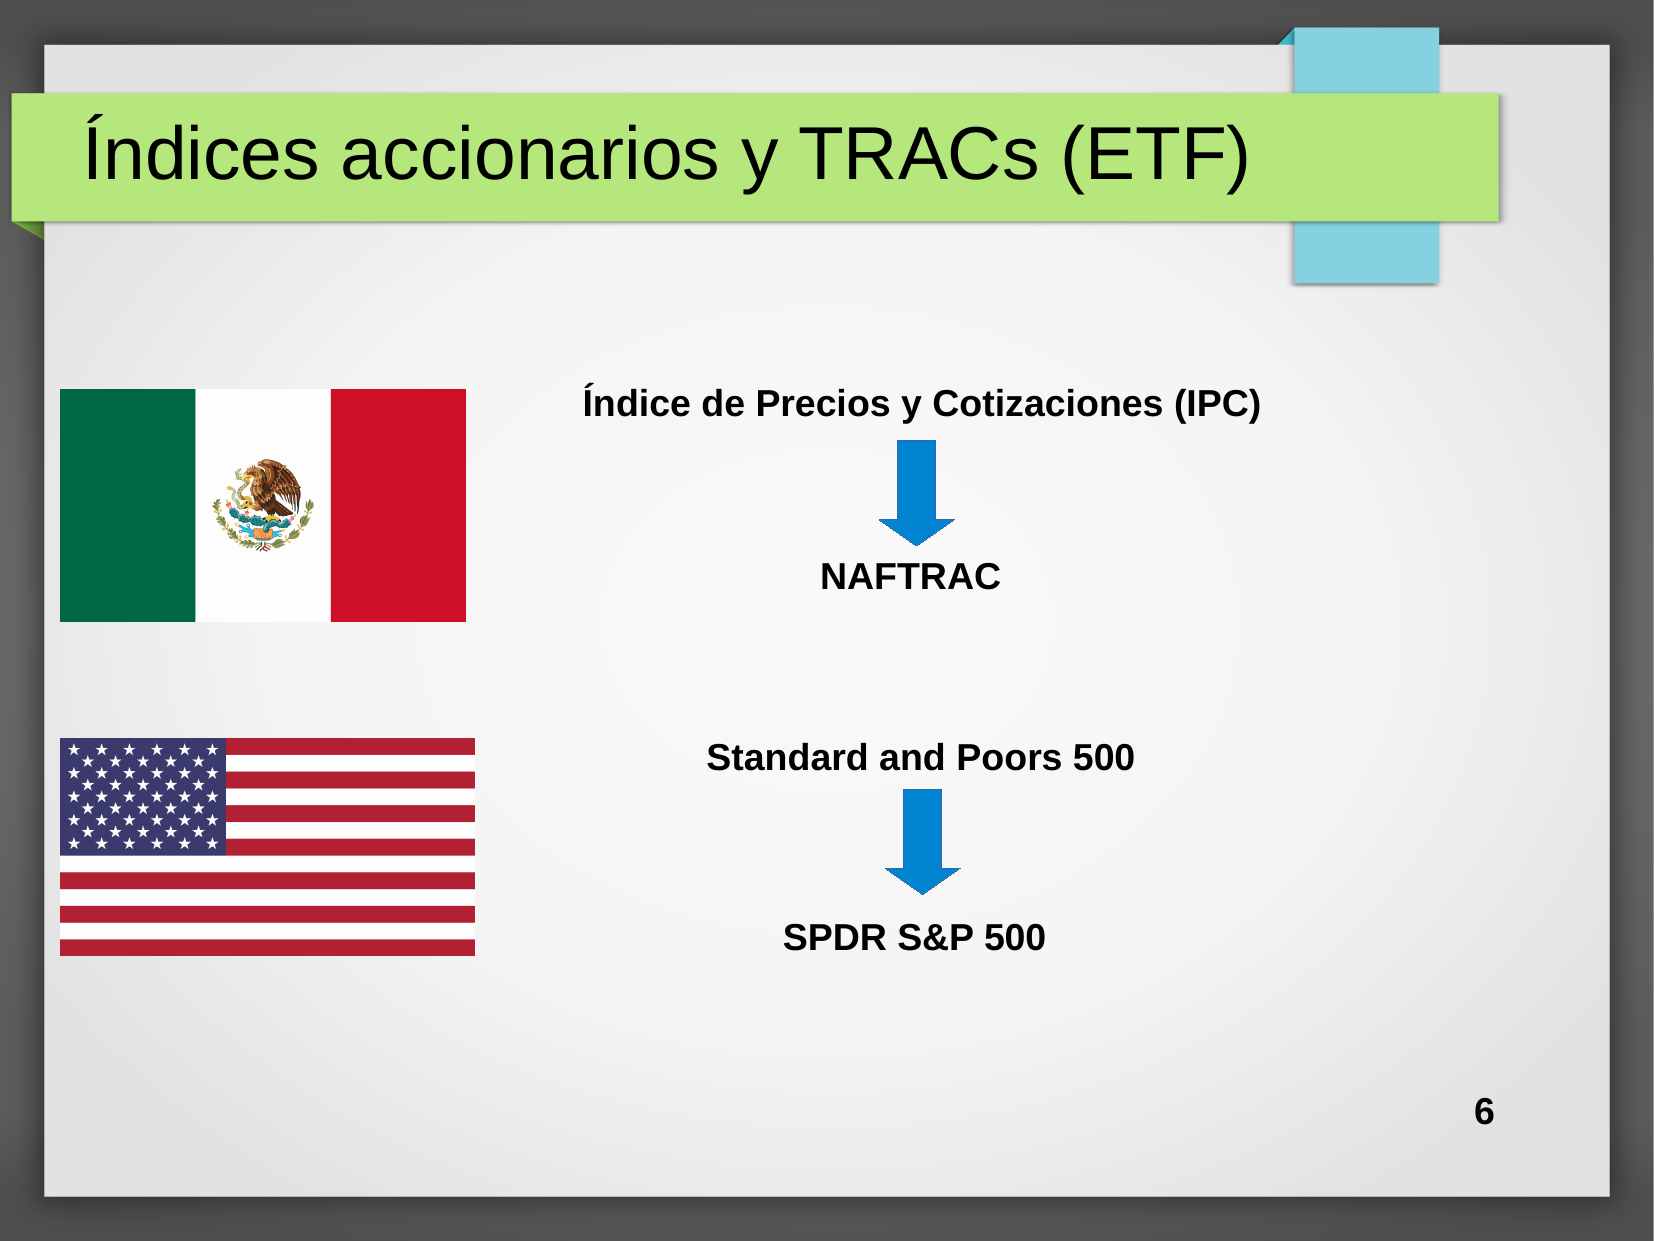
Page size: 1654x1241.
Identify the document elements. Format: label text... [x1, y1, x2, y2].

text_box Standard and Poors 500 [691, 729, 1156, 829]
text_box [885, 789, 961, 895]
picture [0, 0, 1654, 1241]
text_box NAFTRAC [805, 548, 1033, 616]
text_box SPDR S&P 500 [768, 908, 1069, 969]
text_box Índice de Precios y Cotizaciones (IPC) [567, 375, 1288, 474]
text_box <number> [1459, 1083, 1654, 1154]
text_box [879, 440, 955, 546]
title Índices accionarios y TRACs (ETF) [82, 94, 1264, 213]
